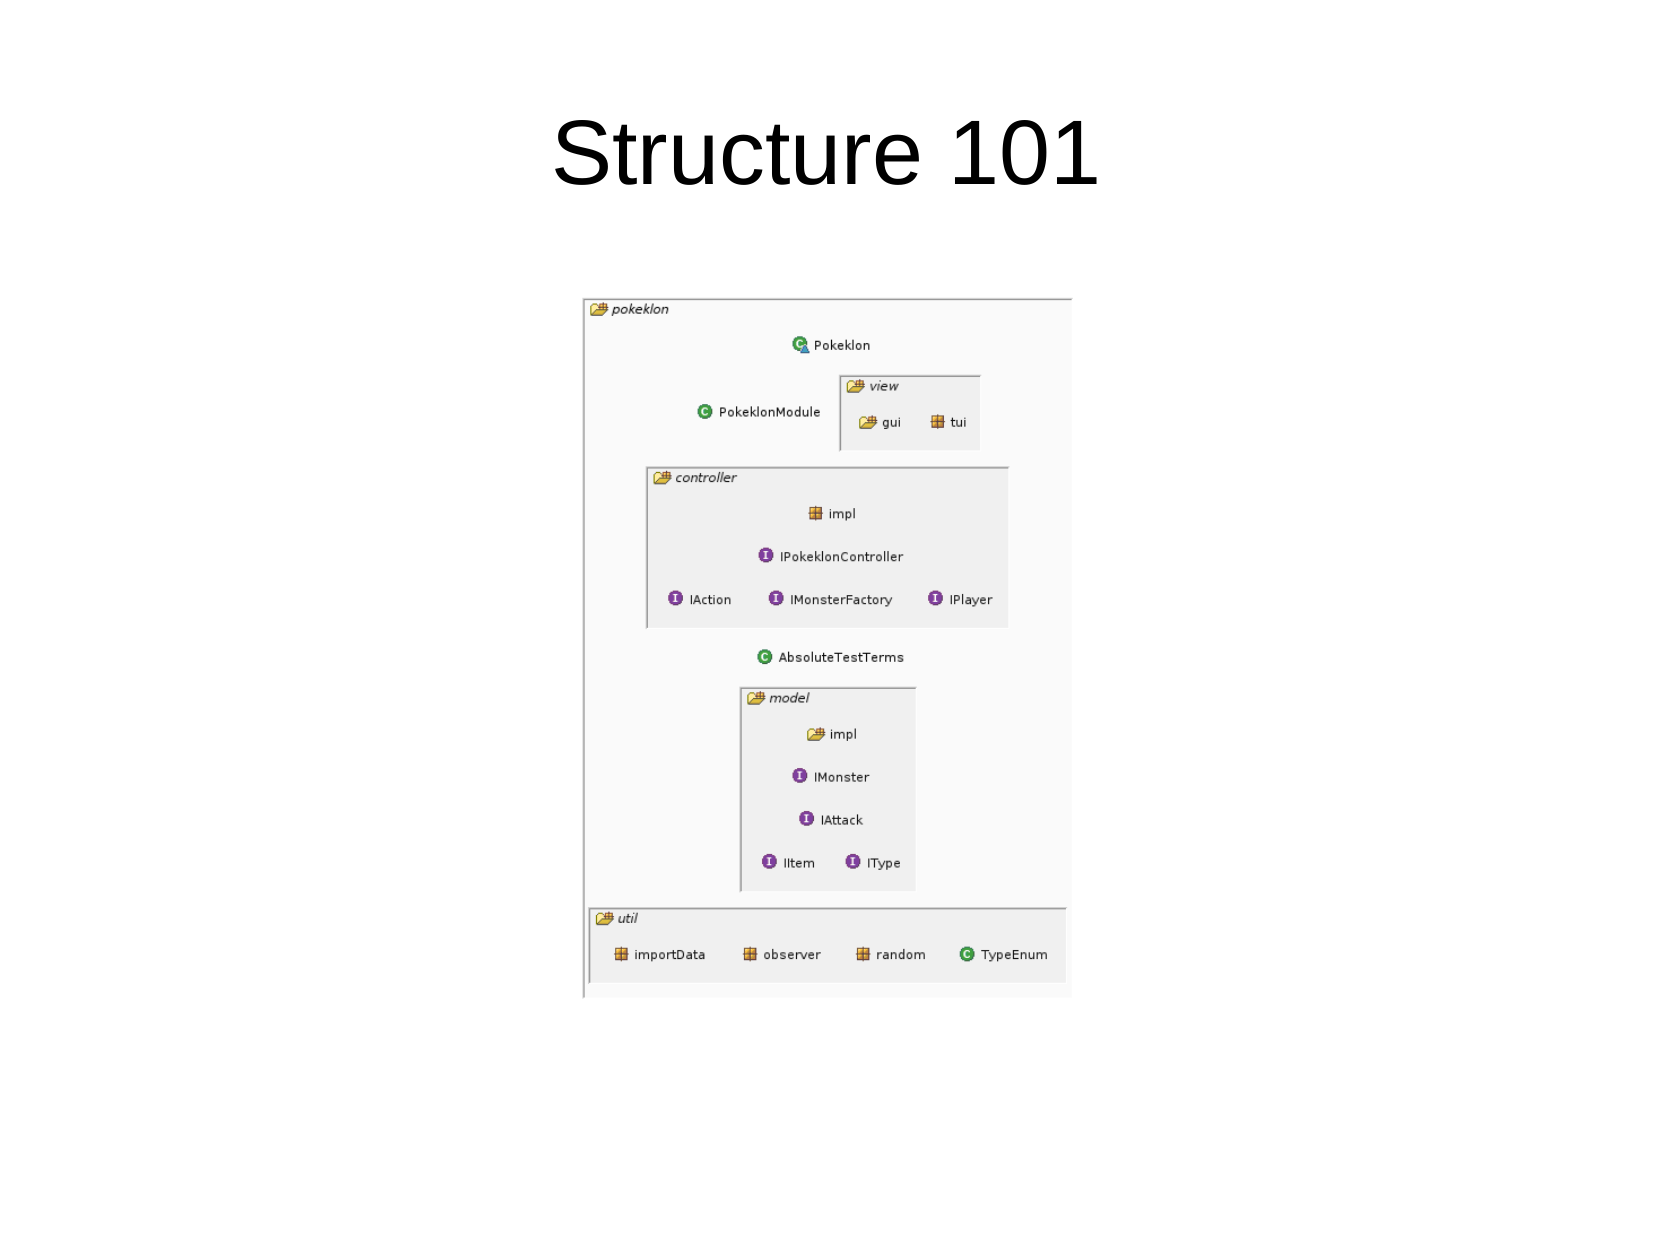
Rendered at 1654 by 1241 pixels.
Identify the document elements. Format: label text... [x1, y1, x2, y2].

title Structure 101 [82, 49, 1571, 257]
picture [570, 290, 1083, 1010]
